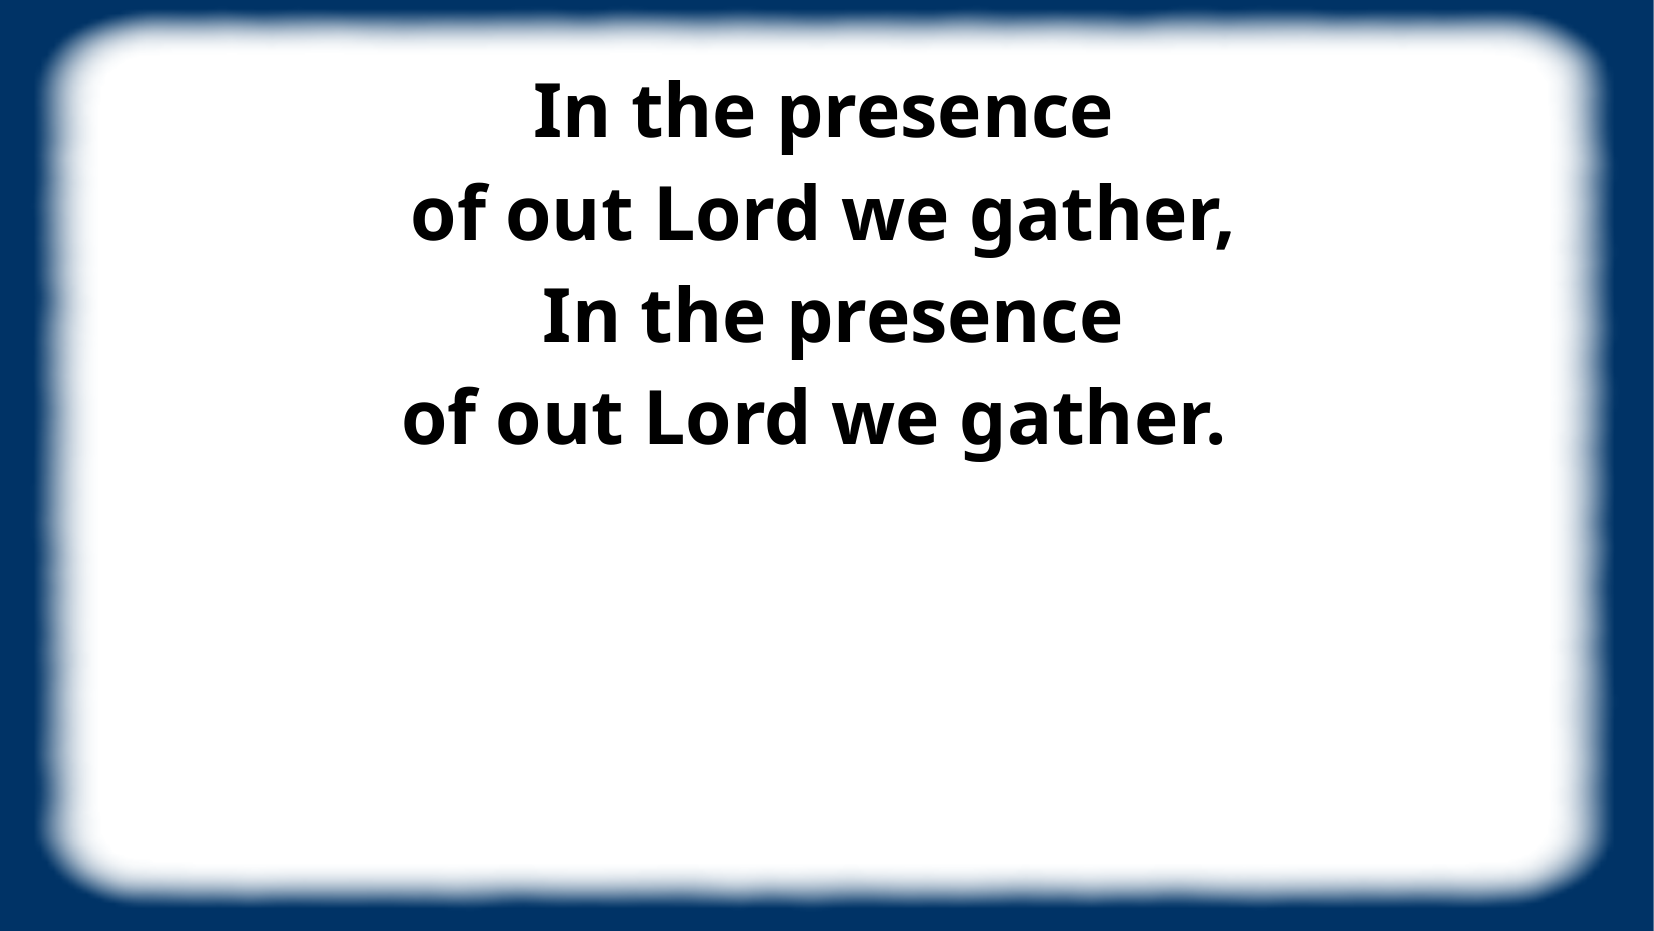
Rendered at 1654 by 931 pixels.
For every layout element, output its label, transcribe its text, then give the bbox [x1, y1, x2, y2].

text_box In the presence of out Lord we gather, In the presence of out Lord we gather. [103, 50, 1544, 465]
picture [0, 0, 1654, 931]
